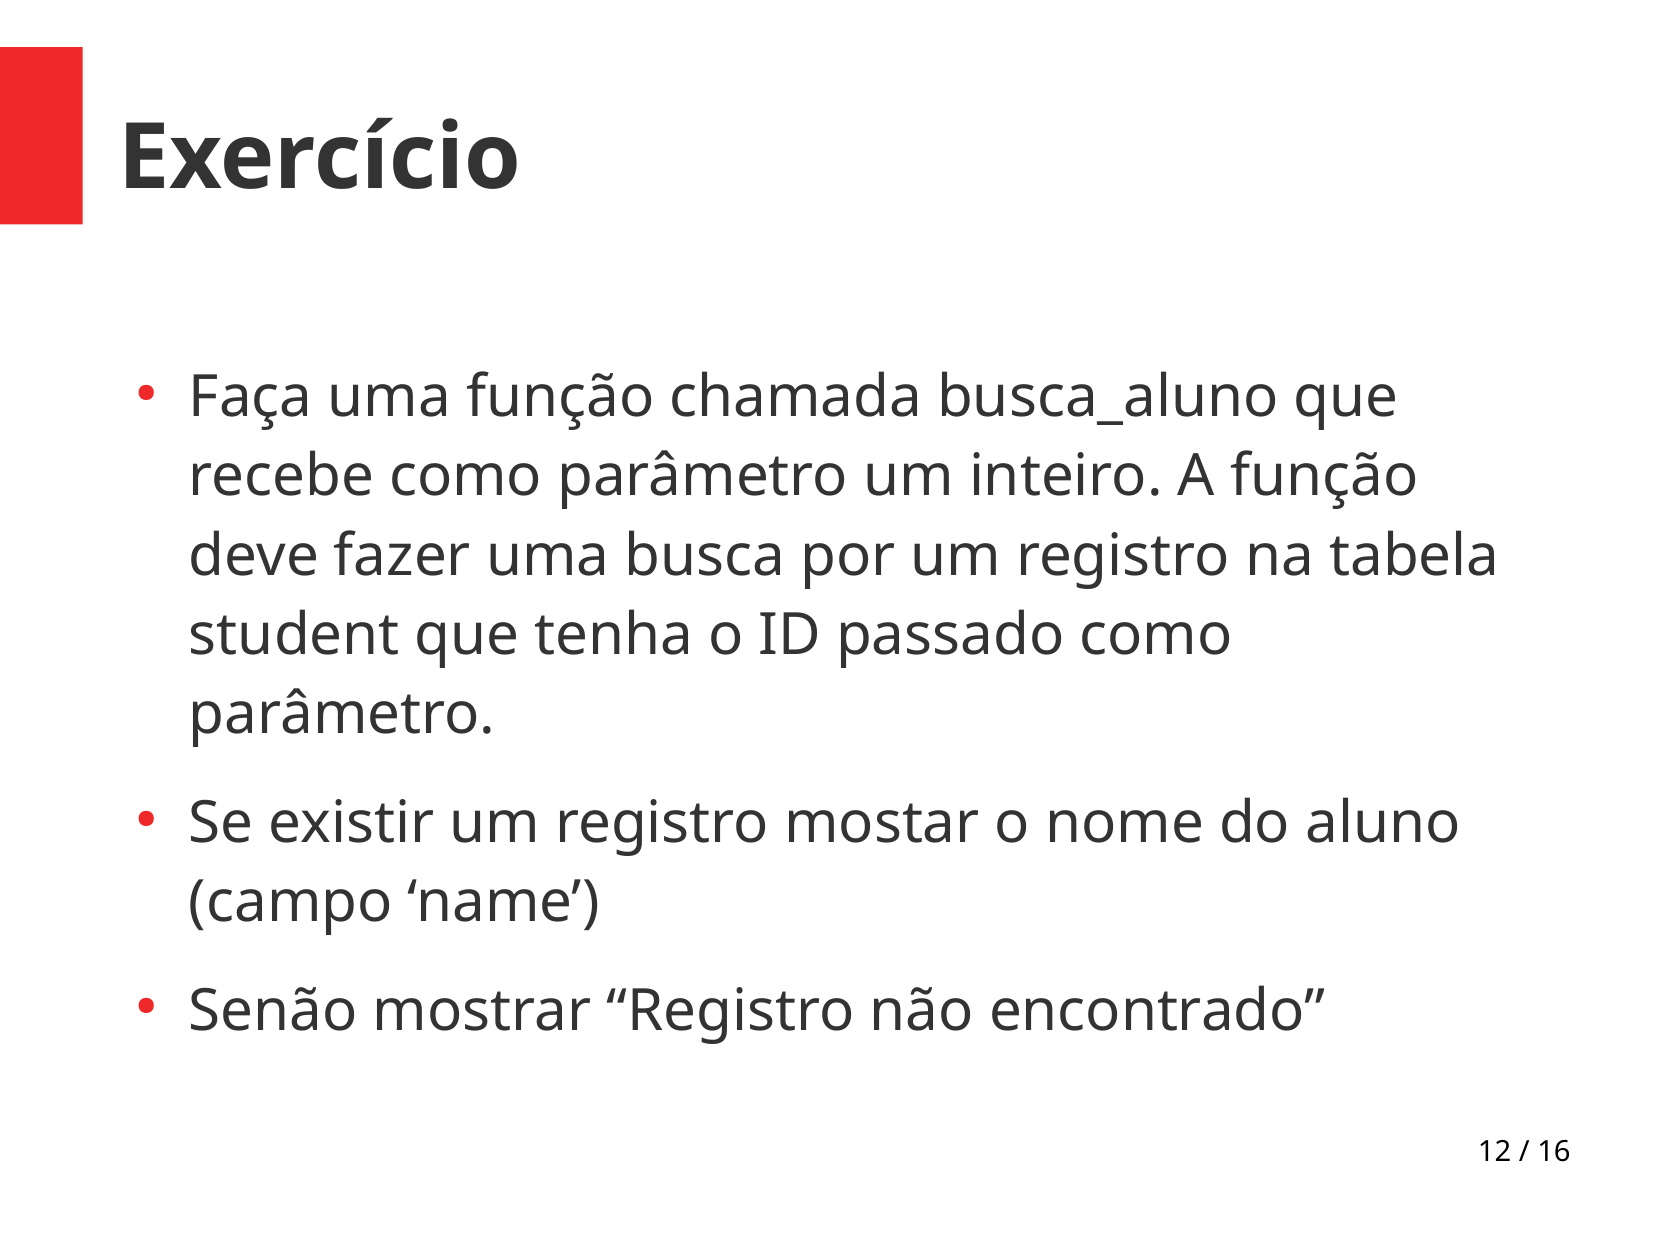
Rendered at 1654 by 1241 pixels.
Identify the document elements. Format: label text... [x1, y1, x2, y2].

list Faça uma função chamada busca_aluno que recebe como parâmetro um inteiro. A função deve fazer uma busca por um registro na tabela student que tenha o ID passado como parâmetro. Se existir um registro mostar o nome do aluno (campo ‘name’) Senão mostrar “Registro não encontrado” [118, 354, 1536, 1074]
title Exercício [118, 49, 1571, 257]
